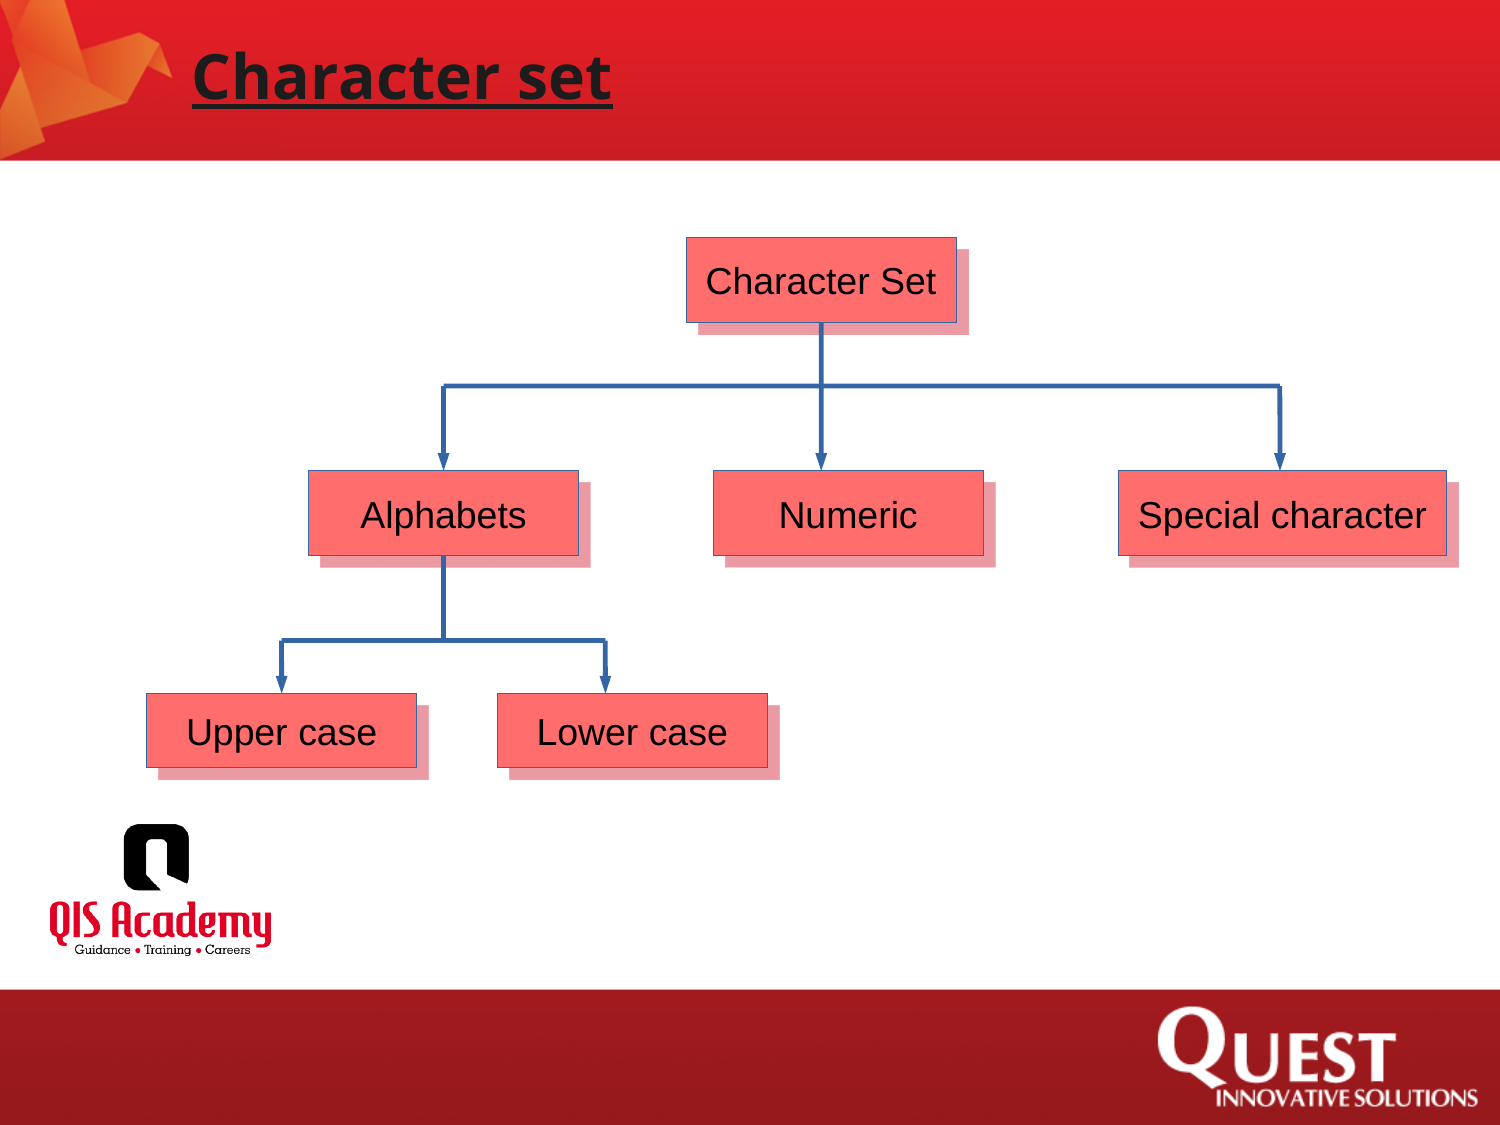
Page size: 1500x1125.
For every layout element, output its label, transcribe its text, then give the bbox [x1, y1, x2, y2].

title Character set [177, 29, 767, 195]
text_box Character Set [686, 237, 957, 323]
text_box Alphabets [308, 470, 579, 556]
text_box Numeric [713, 470, 984, 556]
text_box Lower case [497, 693, 768, 768]
text_box Upper case [146, 693, 417, 768]
text_box Special character [1118, 470, 1447, 556]
